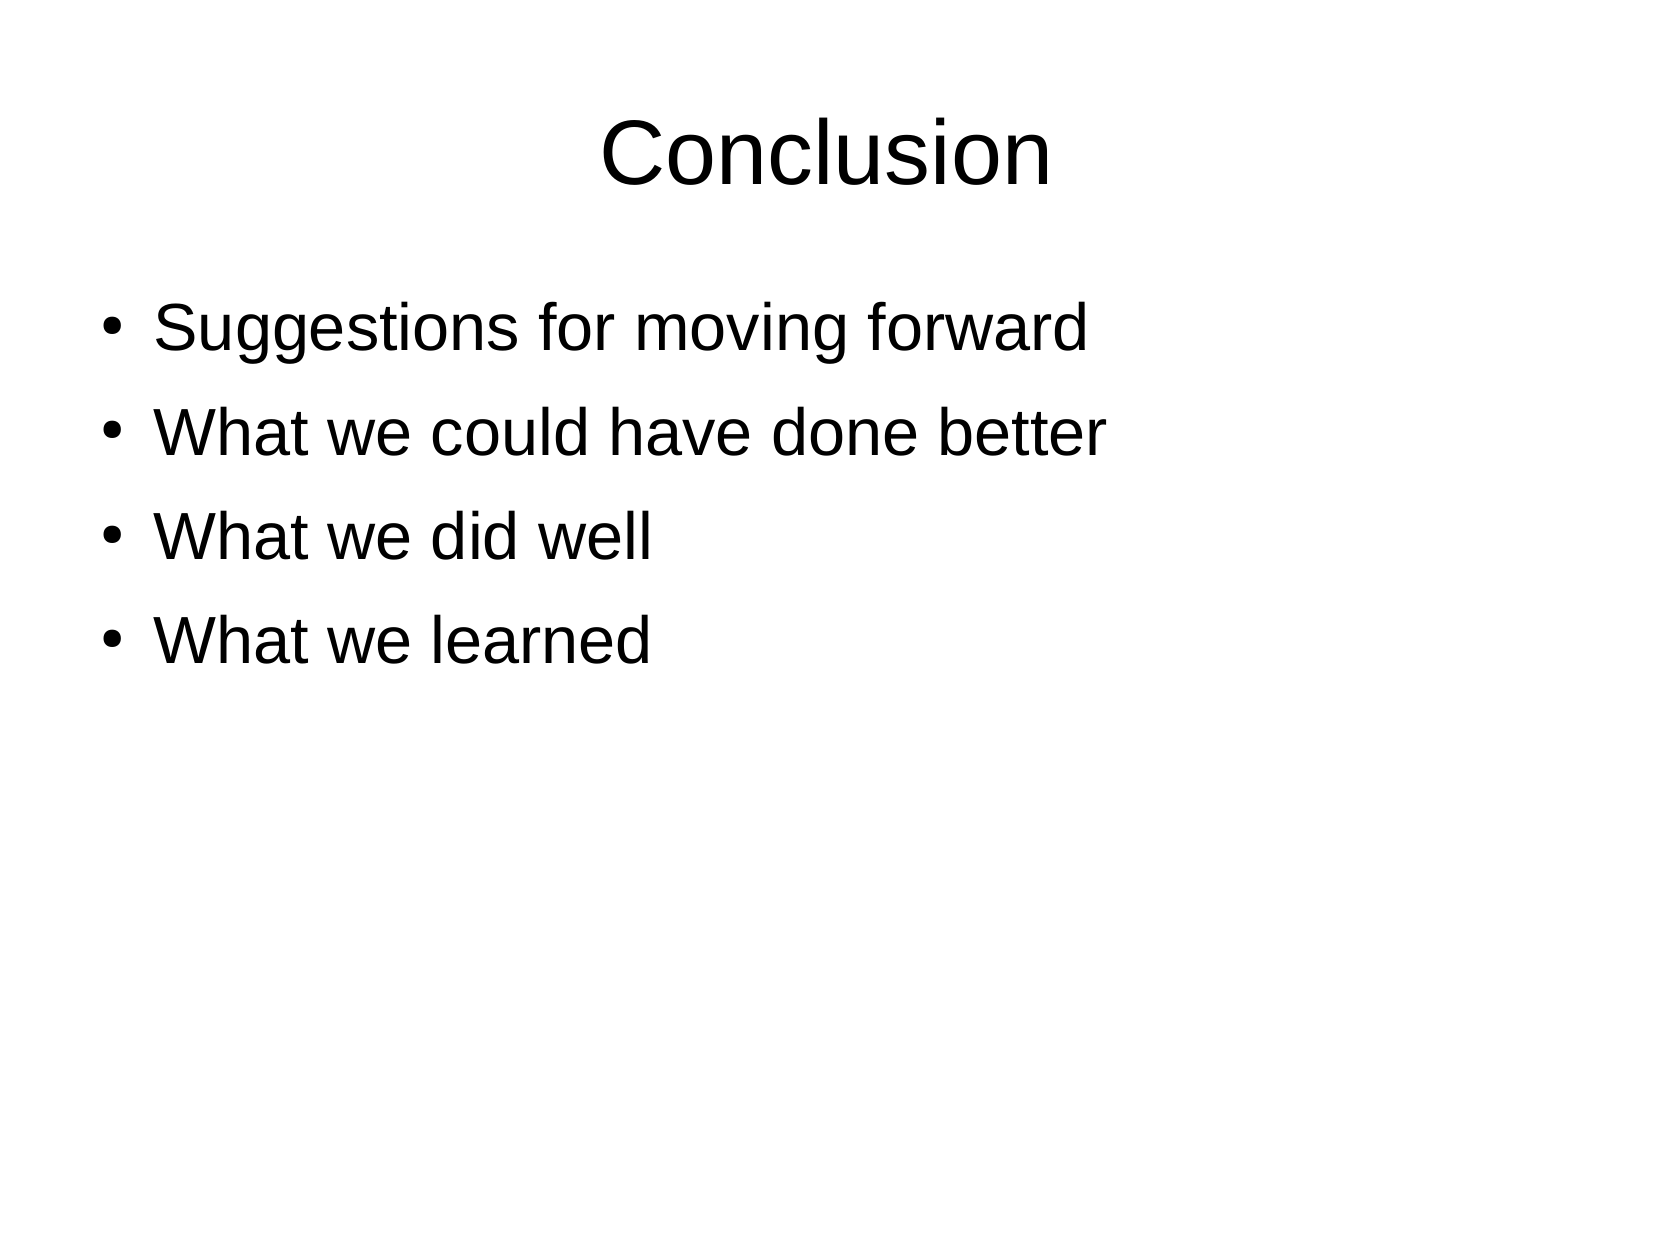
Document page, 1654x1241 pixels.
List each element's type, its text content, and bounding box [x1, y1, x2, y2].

title Conclusion [82, 49, 1571, 257]
list Suggestions for moving forward What we could have done better What we did well What we learned [82, 290, 1571, 1109]
